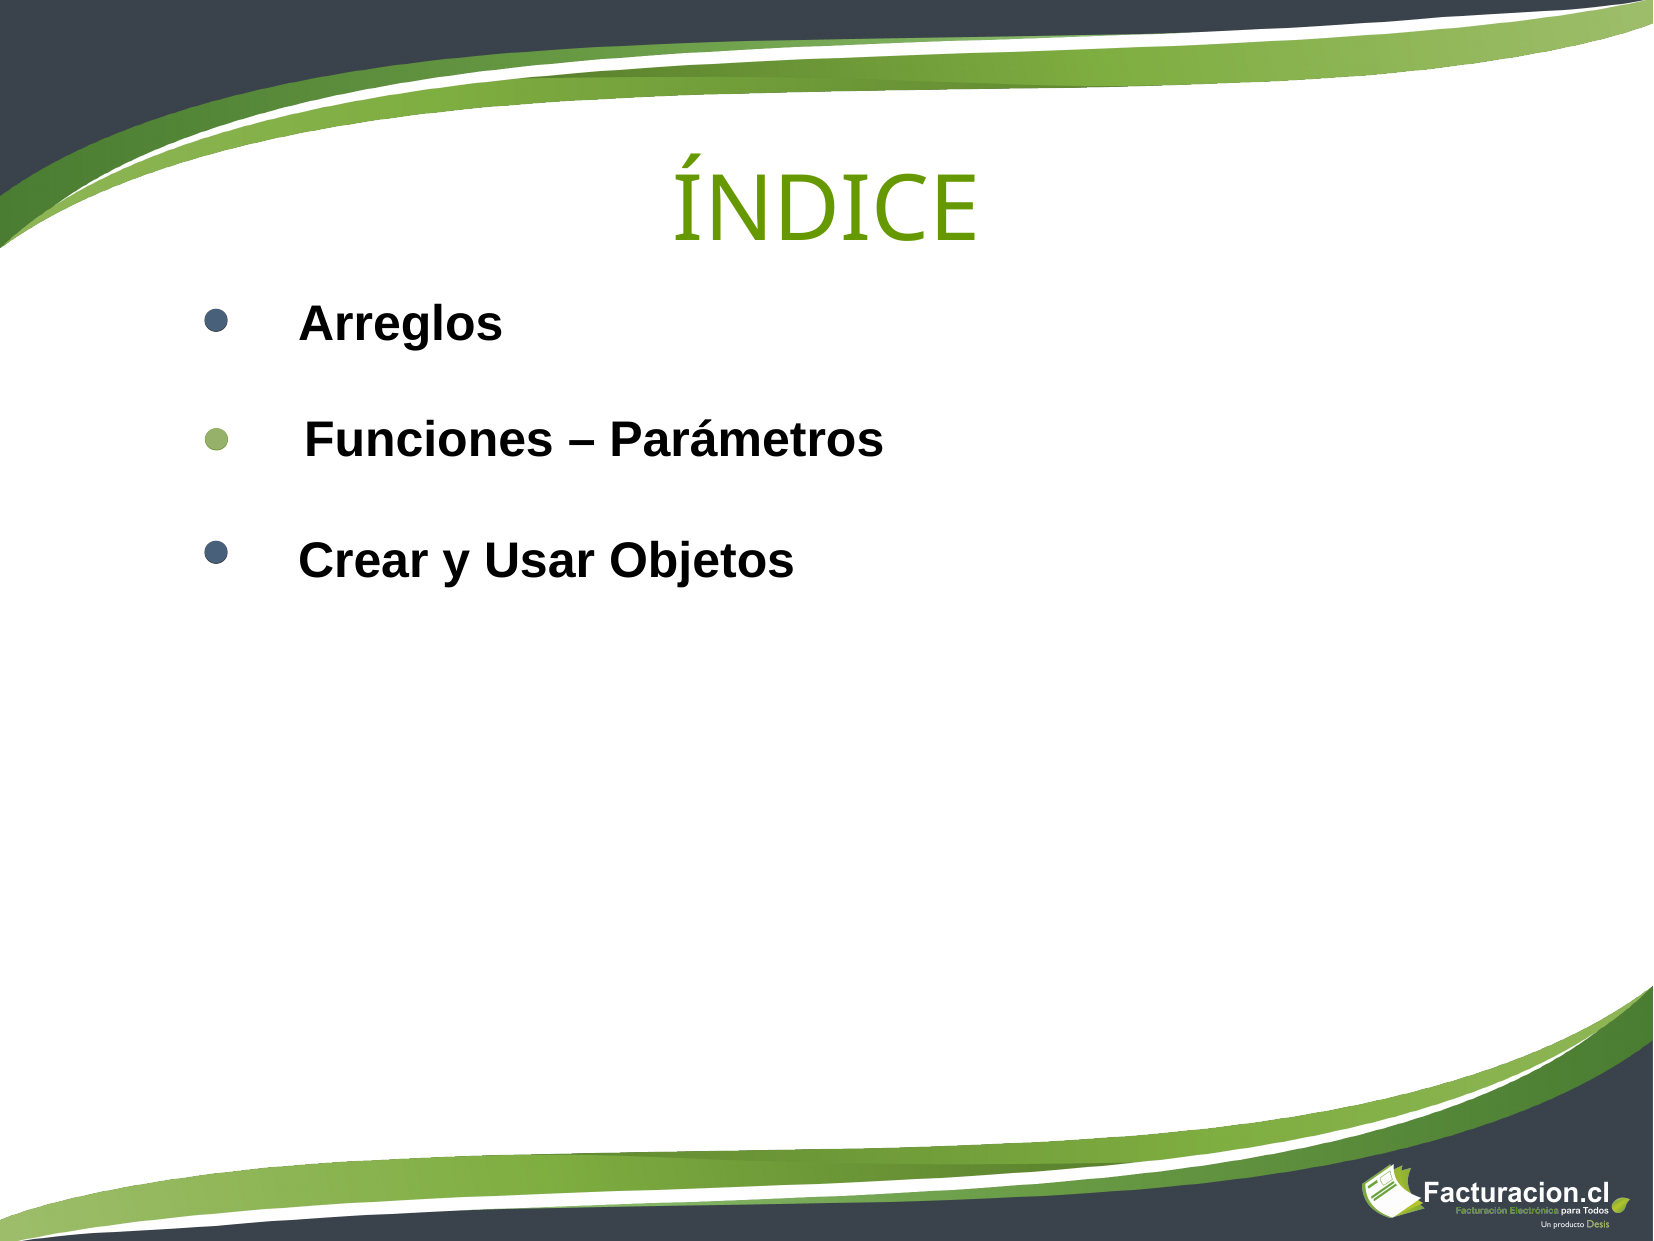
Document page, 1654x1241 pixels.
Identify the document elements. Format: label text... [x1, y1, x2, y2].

text_box Crear y Usar Objetos [283, 519, 875, 591]
text_box Arreglos [283, 283, 1406, 354]
picture [0, 0, 1653, 1241]
text_box Funciones – Parámetros [289, 399, 1264, 470]
